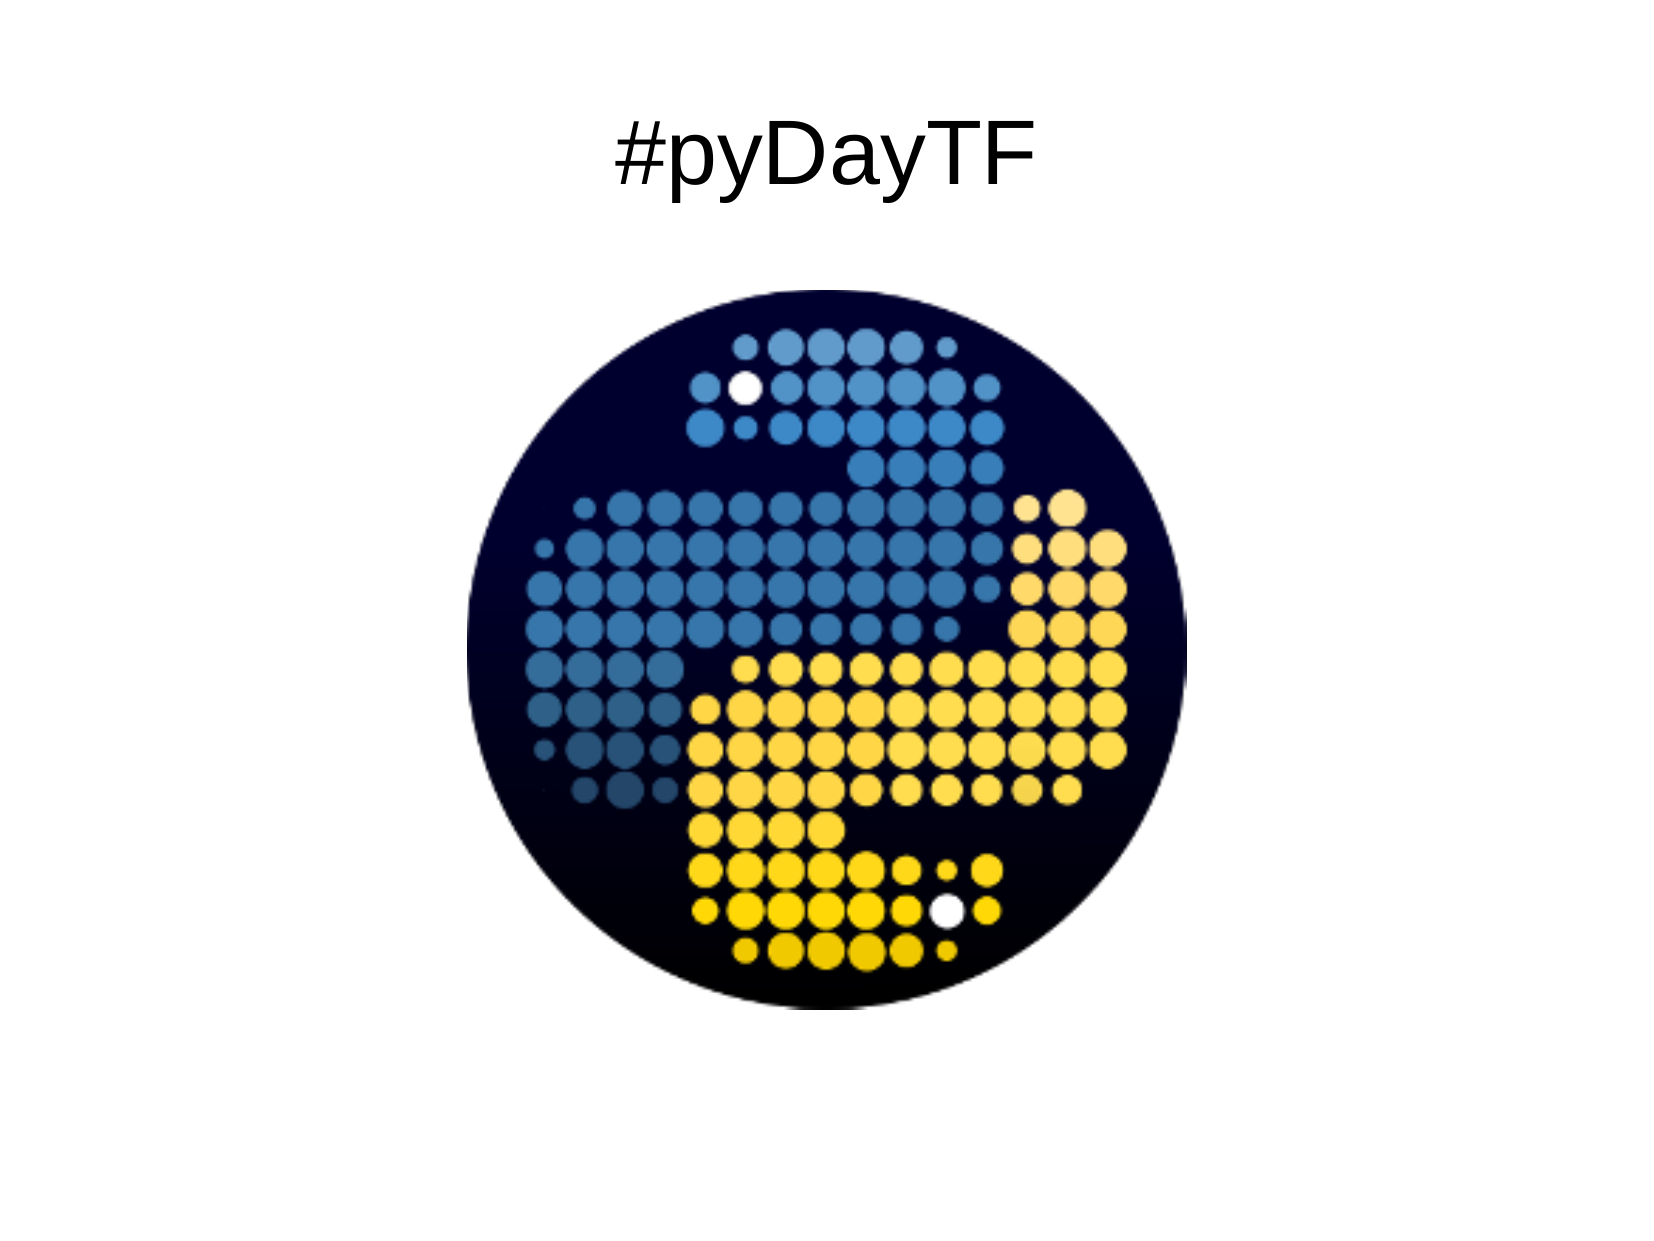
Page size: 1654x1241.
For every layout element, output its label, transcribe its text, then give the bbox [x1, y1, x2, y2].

picture [467, 290, 1187, 1010]
title #pyDayTF [82, 49, 1571, 257]
